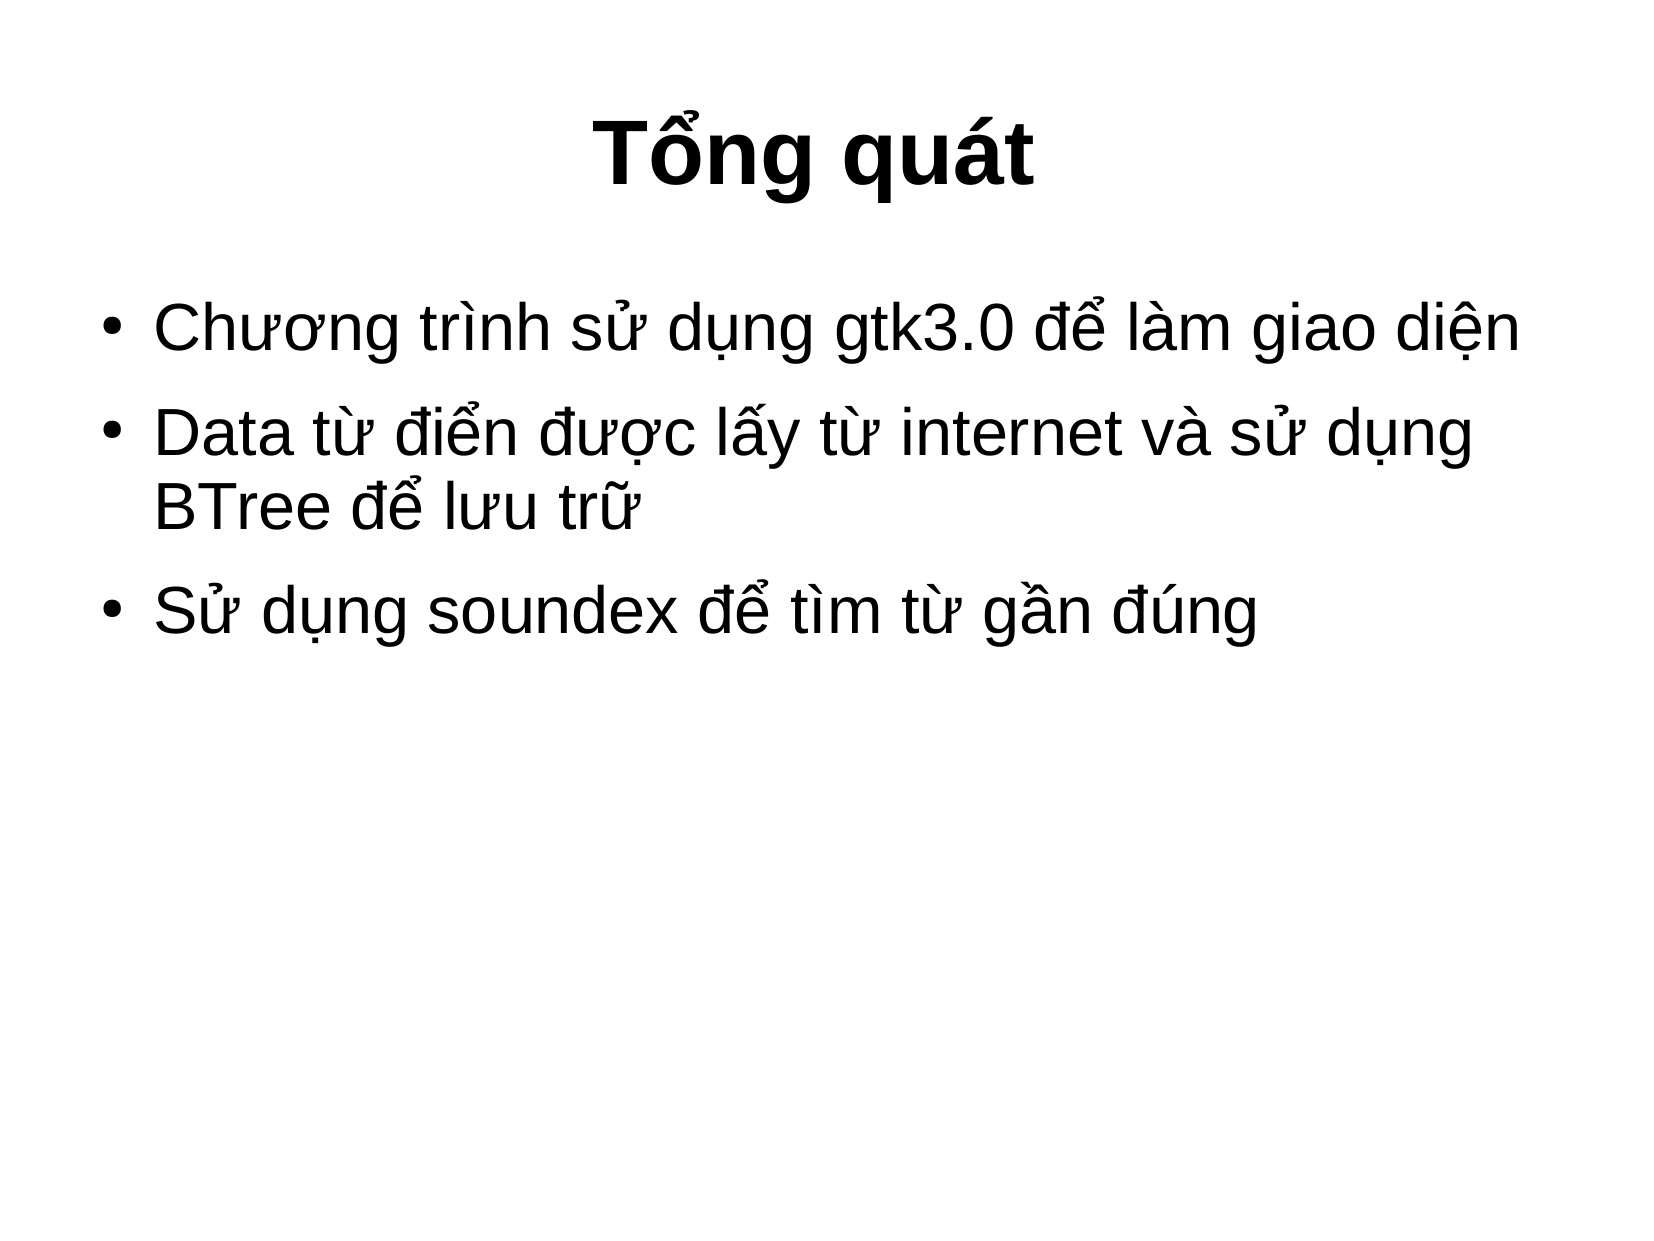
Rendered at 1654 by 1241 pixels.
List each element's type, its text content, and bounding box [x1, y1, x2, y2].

list Chương trình sử dụng gtk3.0 để làm giao diện Data từ điển được lấy từ internet và sử dụng BTree để lưu trữ Sử dụng soundex để tìm từ gần đúng [82, 290, 1571, 1010]
title Tổng quát [82, 49, 1571, 257]
